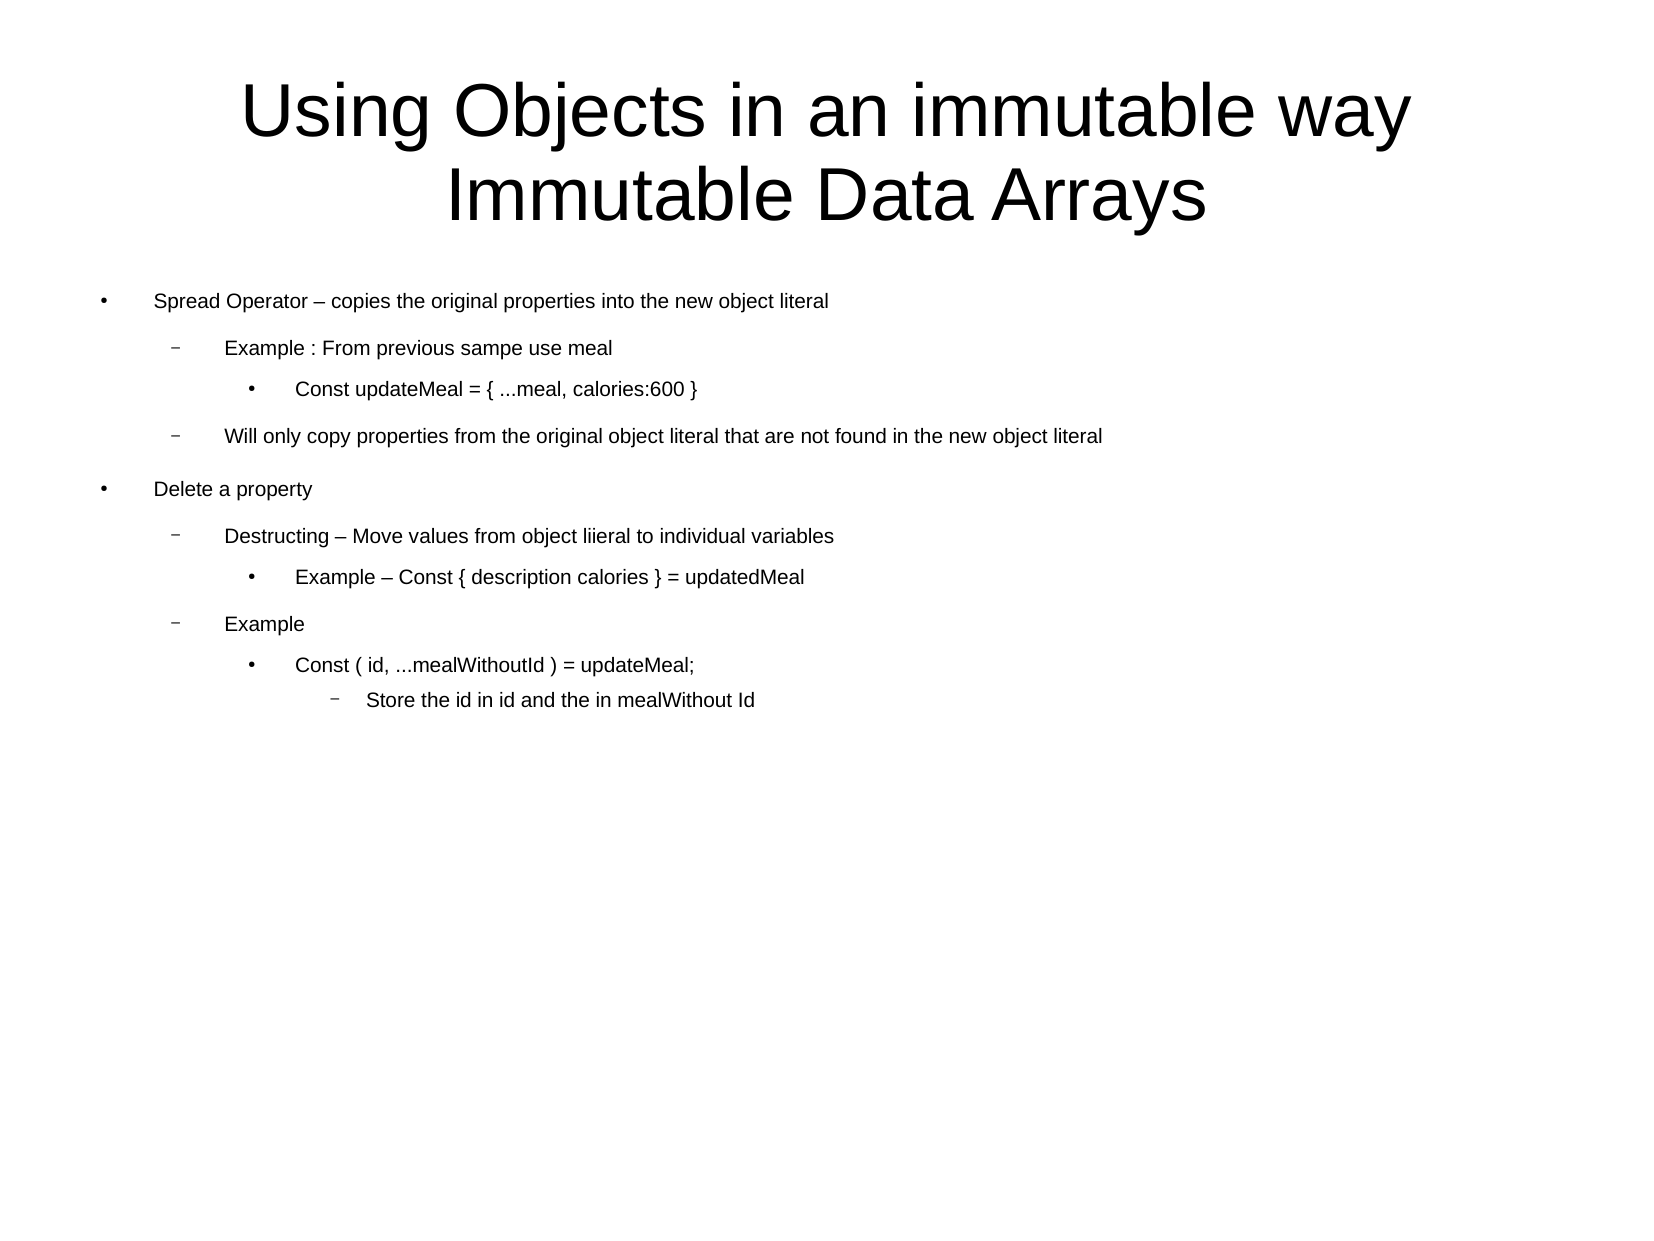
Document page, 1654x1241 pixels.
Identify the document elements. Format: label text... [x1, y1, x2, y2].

list Spread Operator – copies the original properties into the new object literal Example : From previous sampe use meal Const updateMeal = { ...meal, calories:600 } Will only copy properties from the original object literal that are not found in the new object literal Delete a property Destructing – Move values from object liieral to individual variables Example – Const { description calories } = updatedMeal Example Const ( id, ...mealWithoutId ) = updateMeal; Store the id in id and the in mealWithout Id [82, 290, 1571, 1217]
title Using Objects in an immutable way Immutable Data Arrays [82, 49, 1571, 257]
